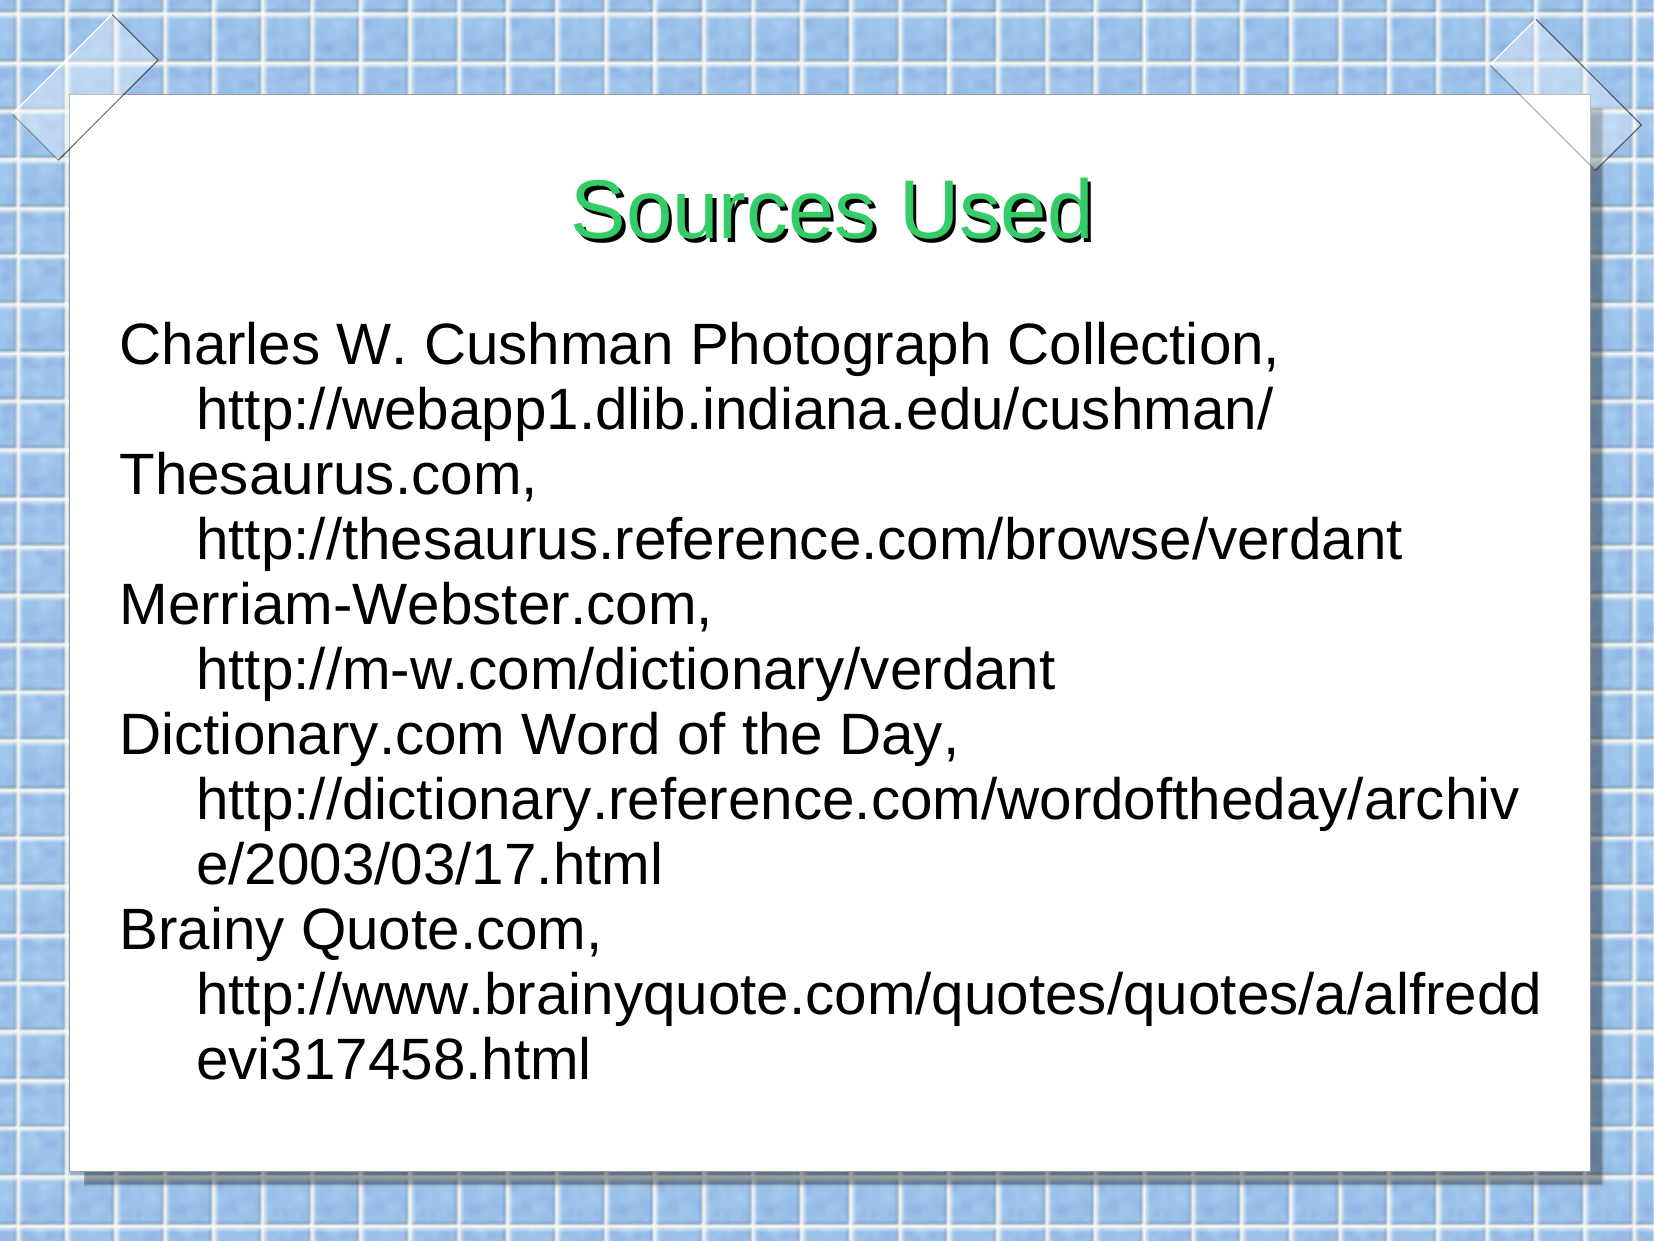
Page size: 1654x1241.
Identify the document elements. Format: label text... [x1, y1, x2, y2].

list Charles W. Cushman Photograph Collection, http://webapp1.dlib.indiana.edu/cushman/ Thesaurus.com, http://thesaurus.reference.com/browse/verdant Merriam-Webster.com, http://m-w.com/dictionary/verdant Dictionary.com Word of the Day, http://dictionary.reference.com/wordoftheday/archive/2003/03/17.html Brainy Quote.com, http://www.brainyquote.com/quotes/quotes/a/alfreddevi317458.html [119, 311, 1547, 1090]
title Sources Used [116, 101, 1548, 318]
picture [0, 0, 1654, 1241]
